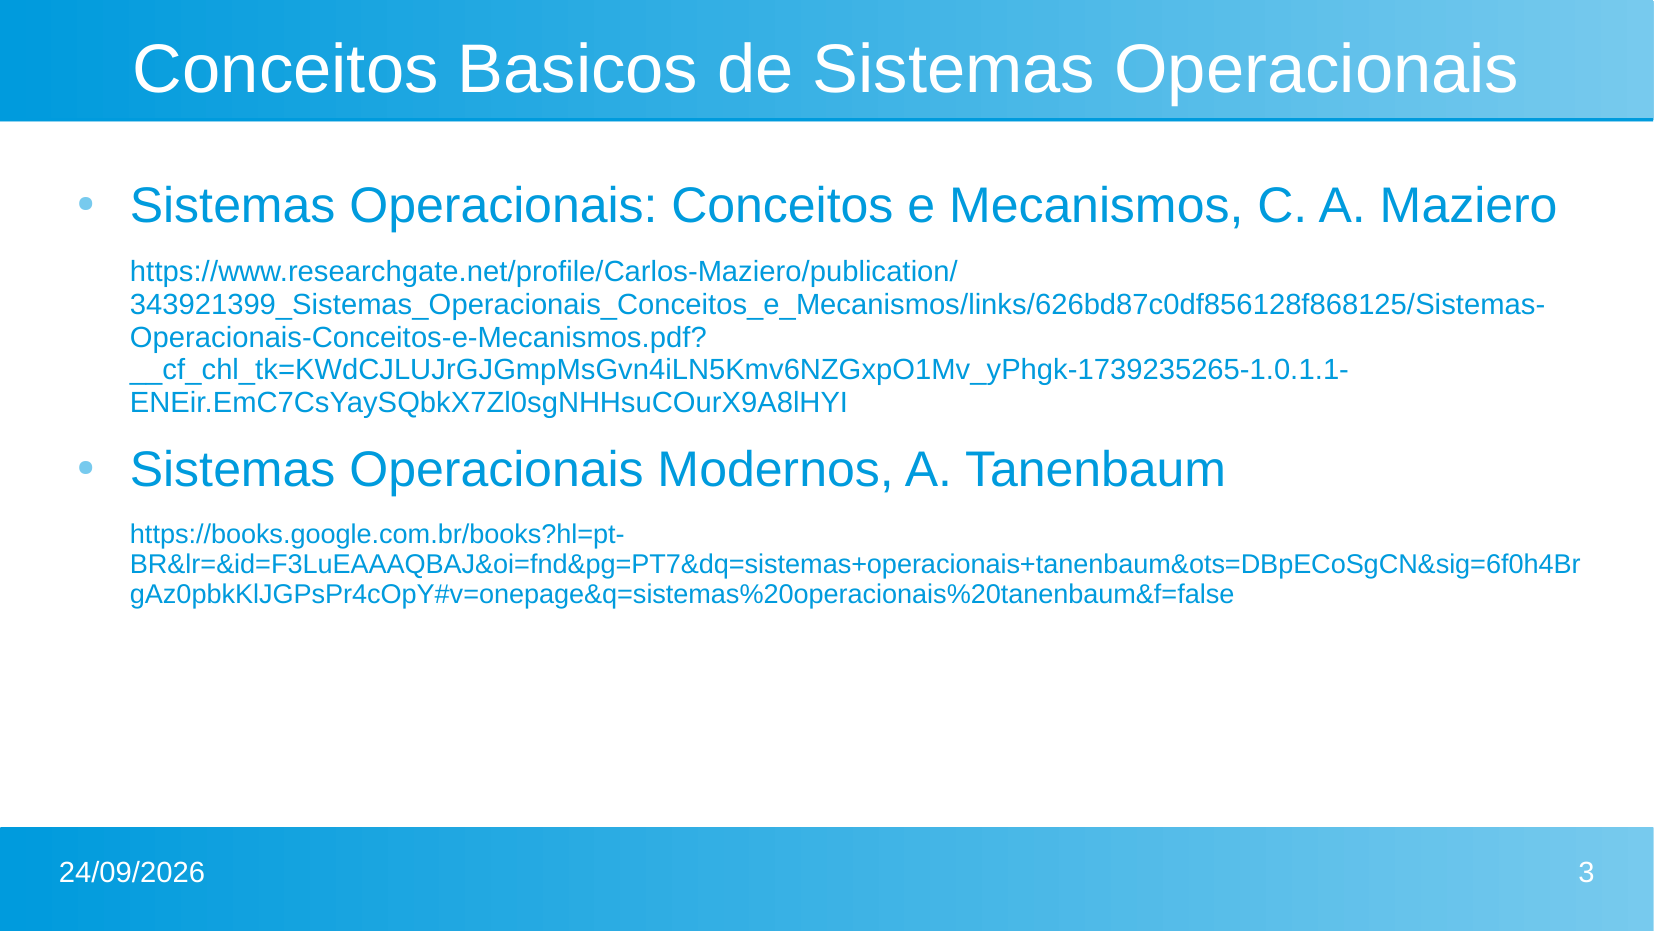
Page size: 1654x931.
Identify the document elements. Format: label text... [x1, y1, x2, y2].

title Conceitos Basicos de Sistemas Operacionais [59, 29, 1595, 108]
list Sistemas Operacionais: Conceitos e Mecanismos, C. A. Maziero https://www.researchgate.net/profile/Carlos-Maziero/publication/343921399_Sistemas_Operacionais_Conceitos_e_Mecanismos/links/626bd87c0df856128f868125/Sistemas-Operacionais-Conceitos-e-Mecanismos.pdf?__cf_chl_tk=KWdCJLUJrGJGmpMsGvn4iLN5Kmv6NZGxpO1Mv_yPhgk-1739235265-1.0.1.1-ENEir.EmC7CsYaySQbkX7Zl0sgNHHsuCOurX9A8lHYI Sistemas Operacionais Modernos, A. Tanenbaum https://books.google.com.br/books?hl=pt-BR&lr=&id=F3LuEAAAQBAJ&oi=fnd&pg=PT7&dq=sistemas+operacionais+tanenbaum&ots=DBpECoSgCN&sig=6f0h4BrgAz0pbkKlJGPsPr4cOpY#v=onepage&q=sistemas%20operacionais%20tanenbaum&f=false [59, 177, 1595, 266]
